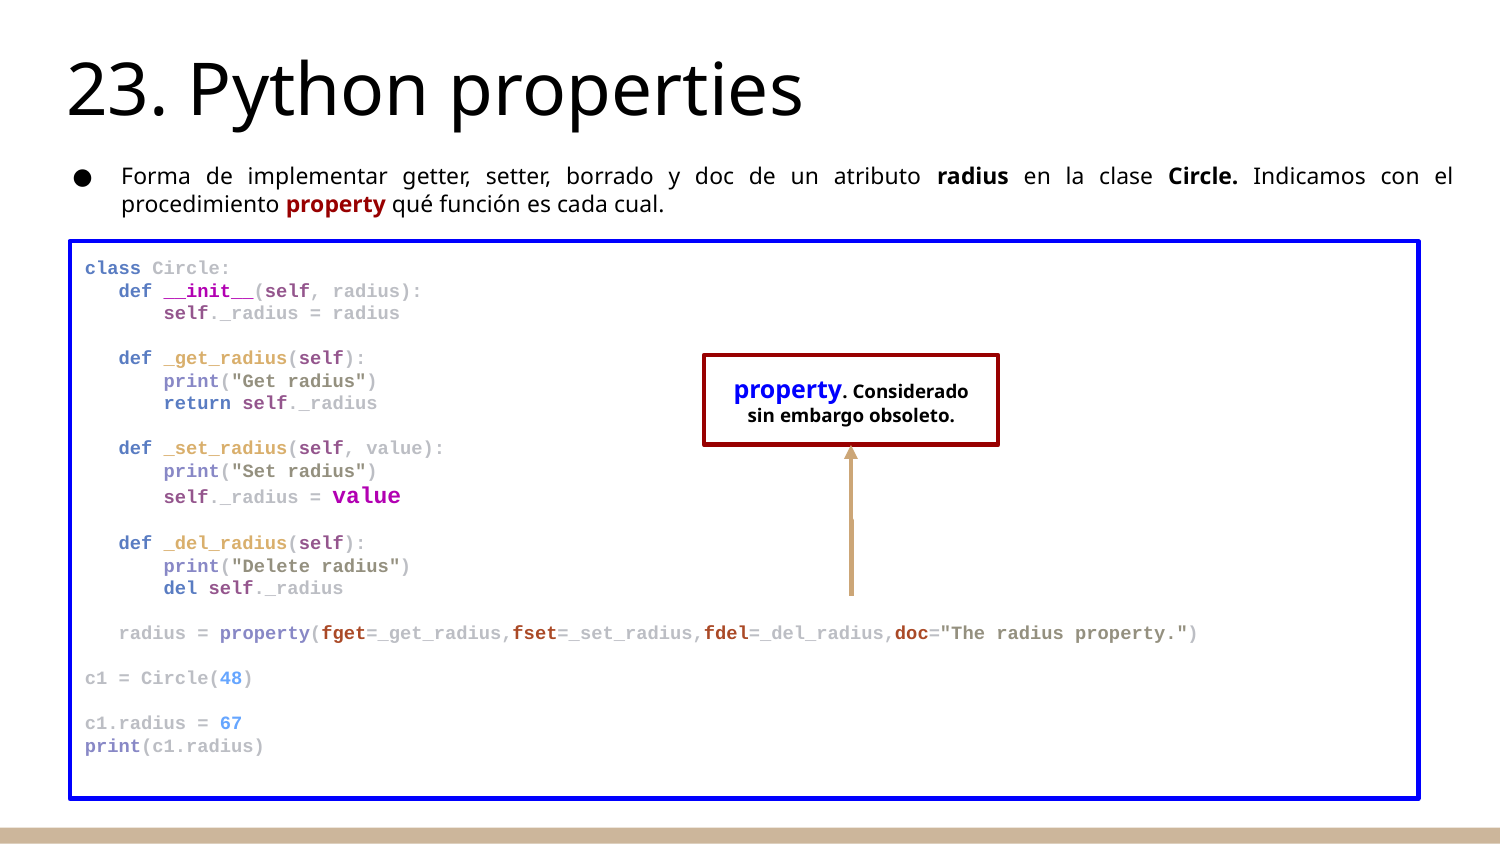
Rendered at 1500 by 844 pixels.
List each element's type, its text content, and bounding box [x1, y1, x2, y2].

text_box Forma de implementar getter, setter, borrado y doc de un atributo radius en la clase Circle. Indicamos con el procedimiento property qué función es cada cual. [31, 156, 1469, 271]
text_box property. Considerado sin embargo obsoleto. [704, 354, 999, 445]
text_box class Circle: def __init__(self, radius): self._radius = radius def _get_radius(self): print("Get radius") return self._radius def _set_radius(self, value): print("Set radius") self._radius = value def _del_radius(self): print("Delete radius") del self._radius radius = property(fget=_get_radius,fset=_set_radius,fdel=_del_radius,doc="The radius property.") c1 = Circle(48) c1.radius = 67 print(c1.radius) [69, 241, 1419, 799]
title 23. Python properties [51, 8, 1449, 146]
